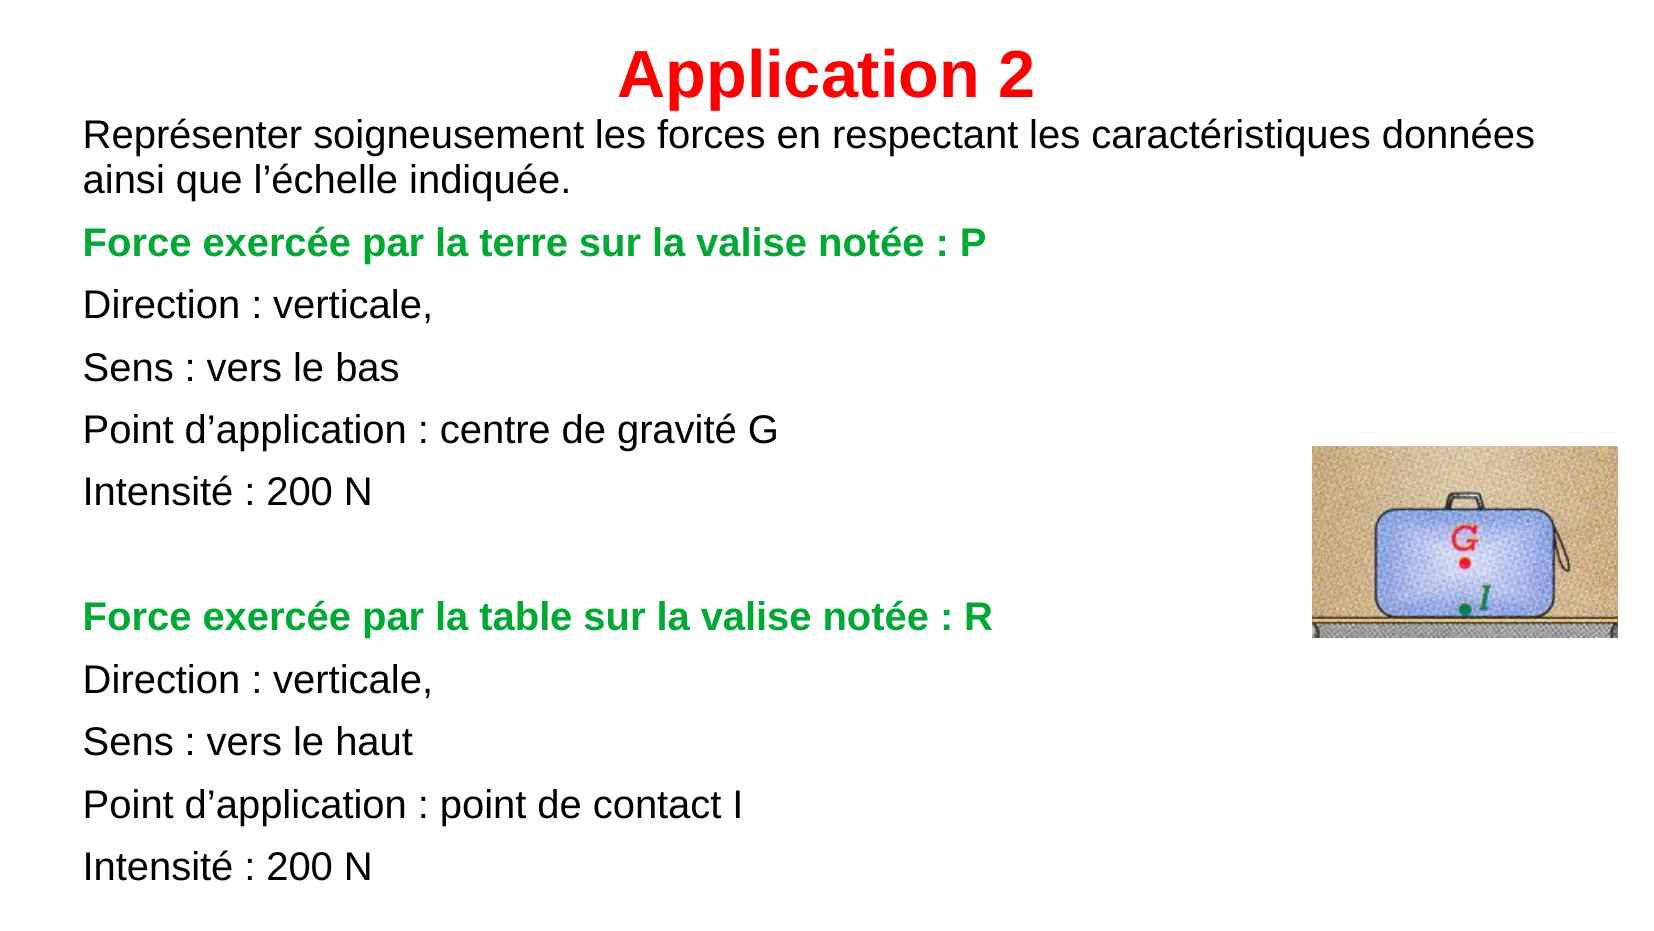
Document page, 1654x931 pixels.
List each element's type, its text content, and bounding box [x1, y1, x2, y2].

list Représenter soigneusement les forces en respectant les caractéristiques données ainsi que l’échelle indiquée. Force exercée par la terre sur la valise notée : P Direction : verticale, Sens : vers le bas Point d’application : centre de gravité G Intensité : 200 N Force exercée par la table sur la valise notée : R Direction : verticale, Sens : vers le haut Point d’application : point de contact I Intensité : 200 N [82, 112, 1571, 901]
picture [1312, 446, 1618, 638]
title Application 2 [82, 37, 1571, 112]
